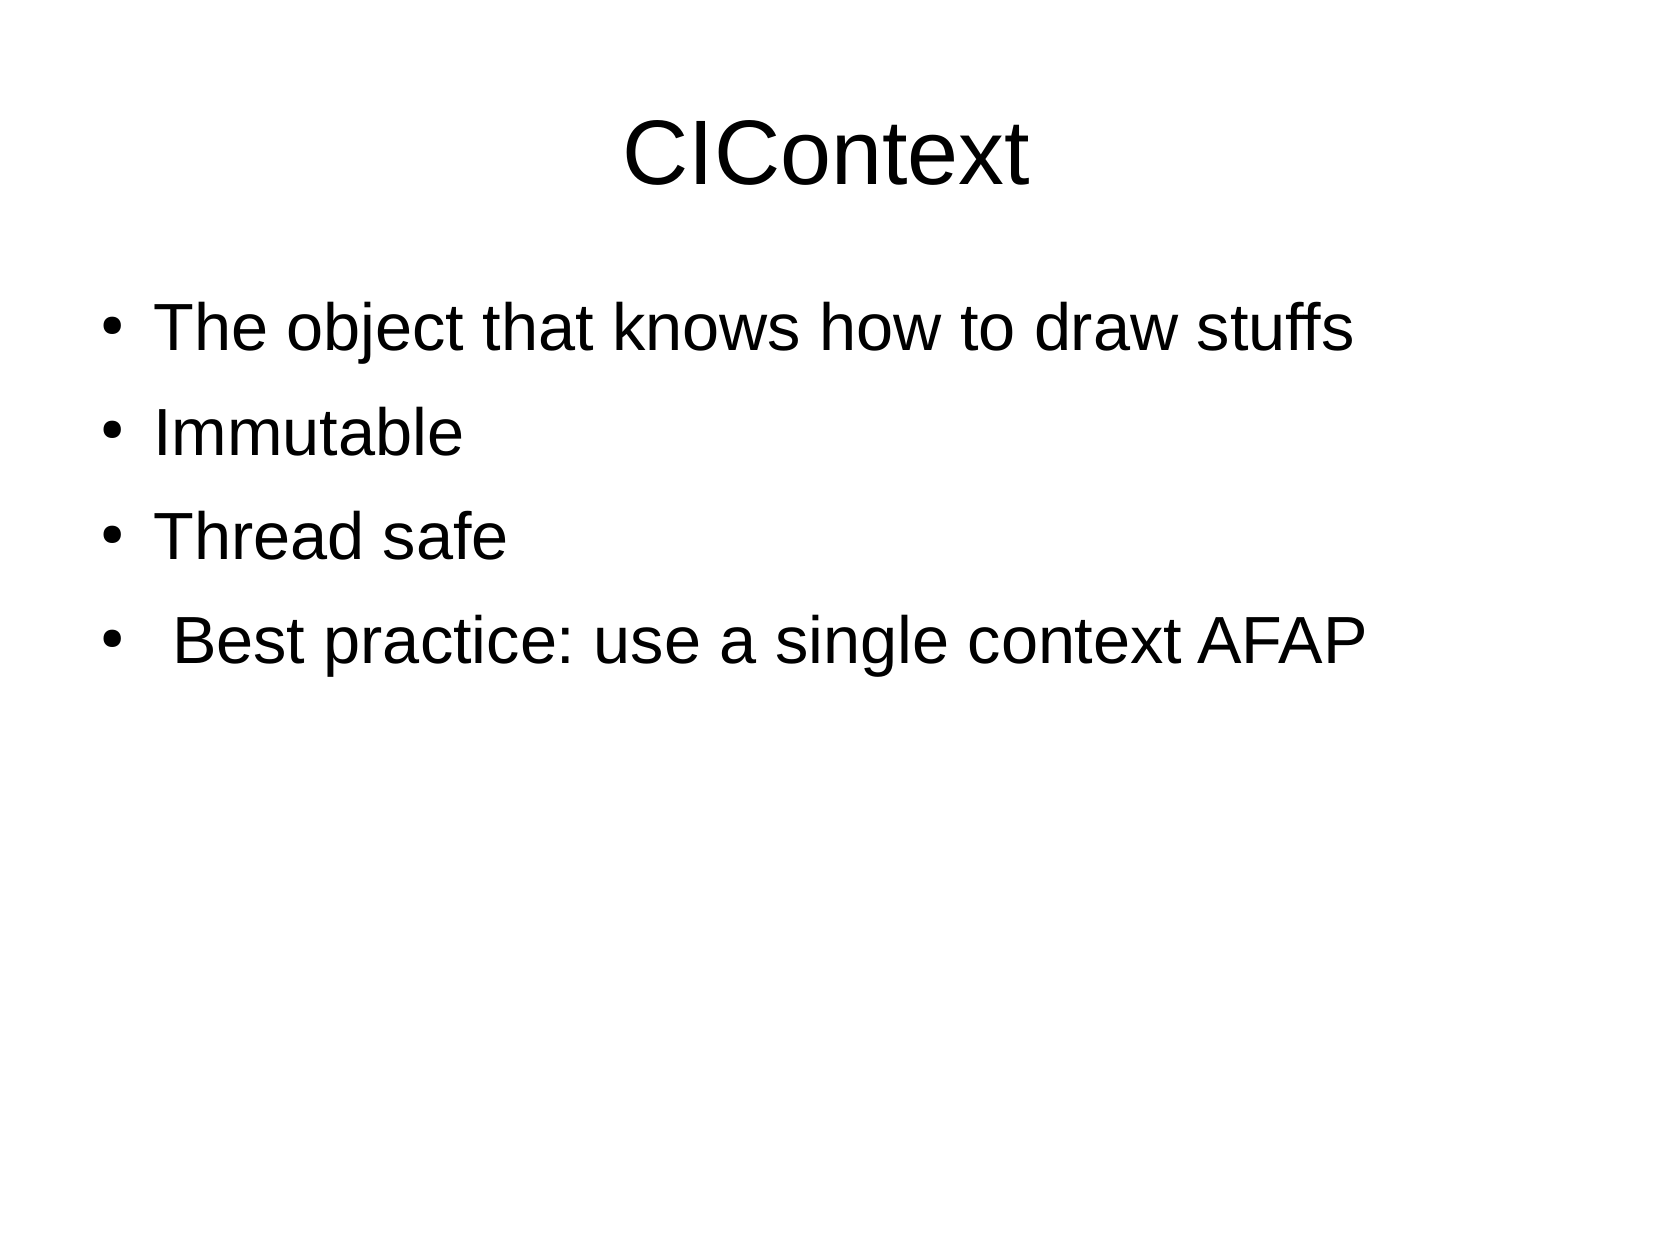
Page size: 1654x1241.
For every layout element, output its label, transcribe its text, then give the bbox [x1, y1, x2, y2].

title CIContext [82, 49, 1571, 257]
list The object that knows how to draw stuffs Immutable Thread safe Best practice: use a single context AFAP [82, 290, 1571, 1109]
